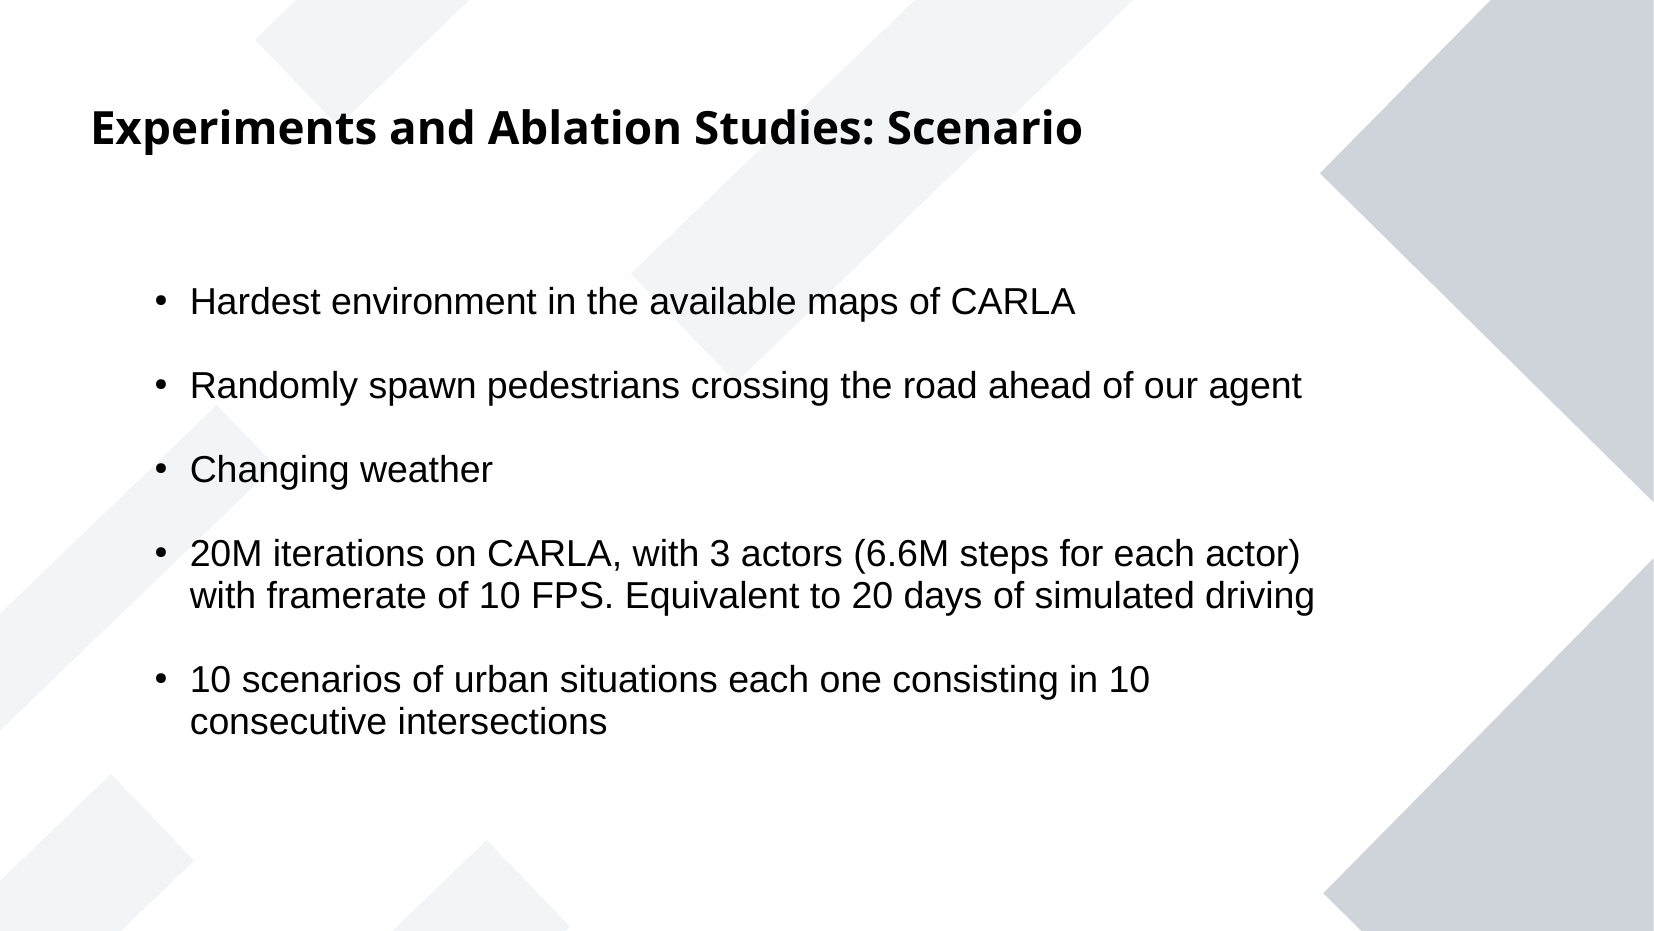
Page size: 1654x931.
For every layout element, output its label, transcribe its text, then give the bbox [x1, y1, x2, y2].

text_box Hardest environment in the available maps of CARLA Randomly spawn pedestrians crossing the road ahead of our agent Changing weather 20M iterations on CARLA, with 3 actors (6.6M steps for each actor) with framerate of 10 FPS. Equivalent to 20 days of simulated driving 10 scenarios of urban situations each one consisting in 10 consecutive intersections [139, 273, 1351, 751]
text_box Experiments and Ablation Studies: Scenario [75, 88, 1418, 263]
